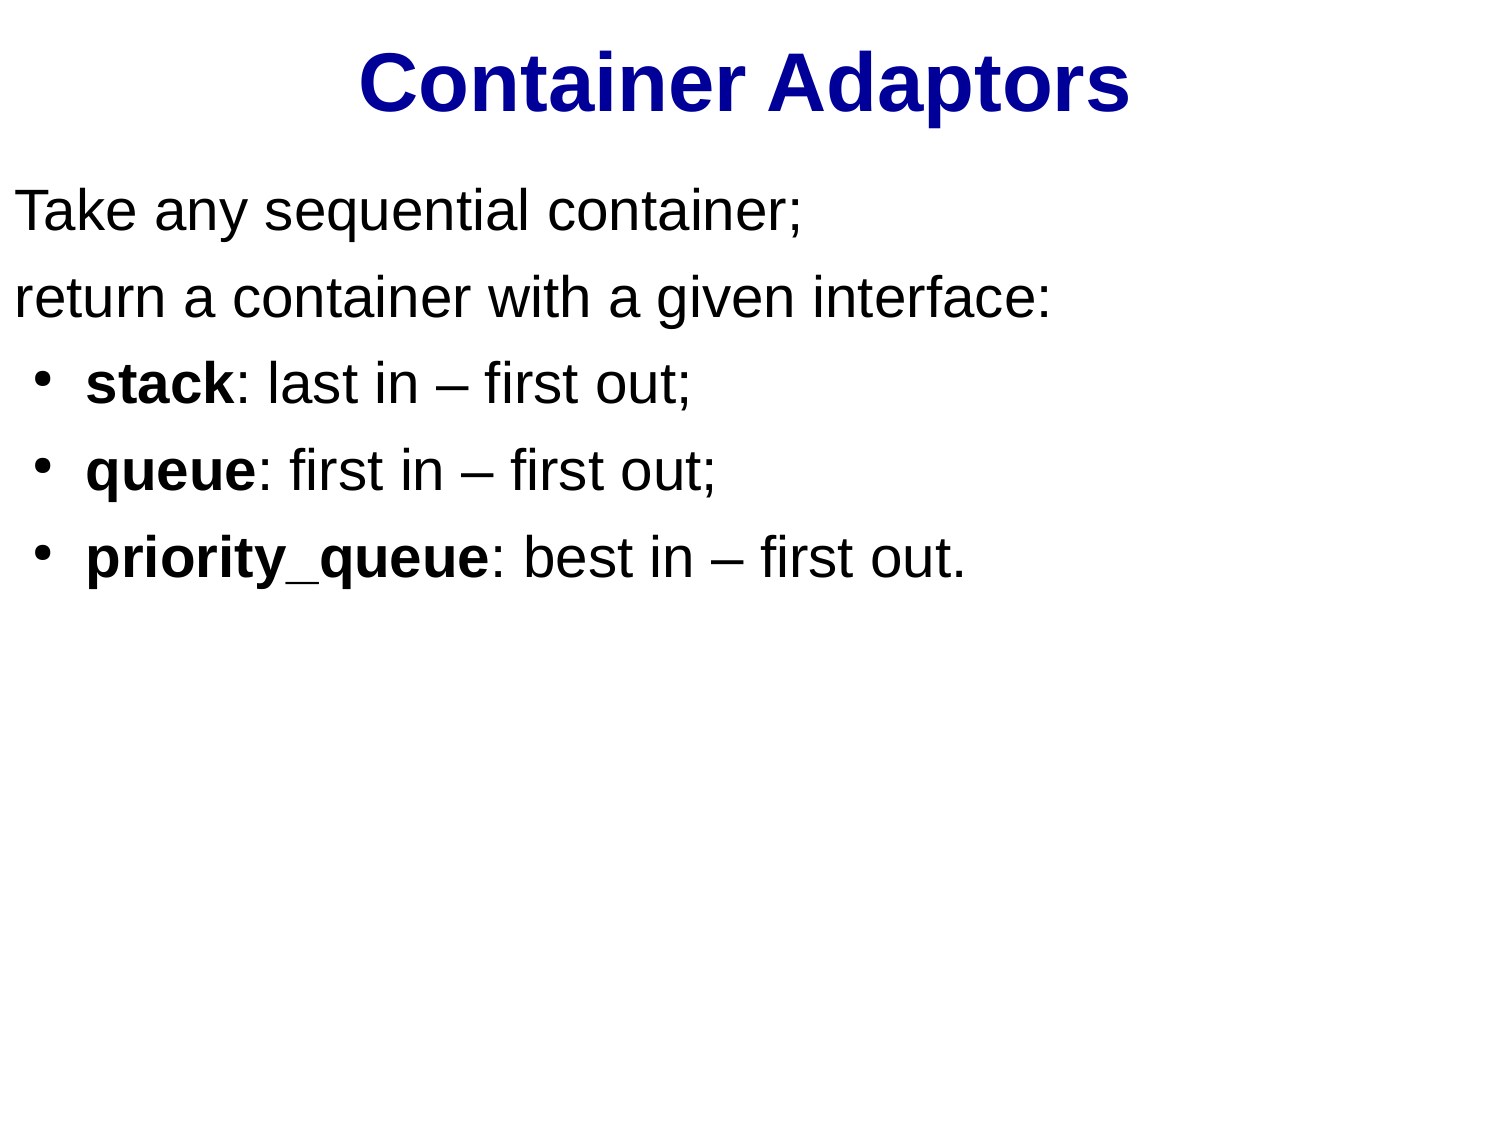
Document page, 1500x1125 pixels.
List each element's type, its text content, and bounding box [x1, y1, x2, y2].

list Take any sequential container; return a container with a given interface: stack: last in – first out; queue: first in – first out; priority_queue: best in – first out. [0, 164, 1486, 597]
title Container Adaptors [66, 20, 1426, 136]
